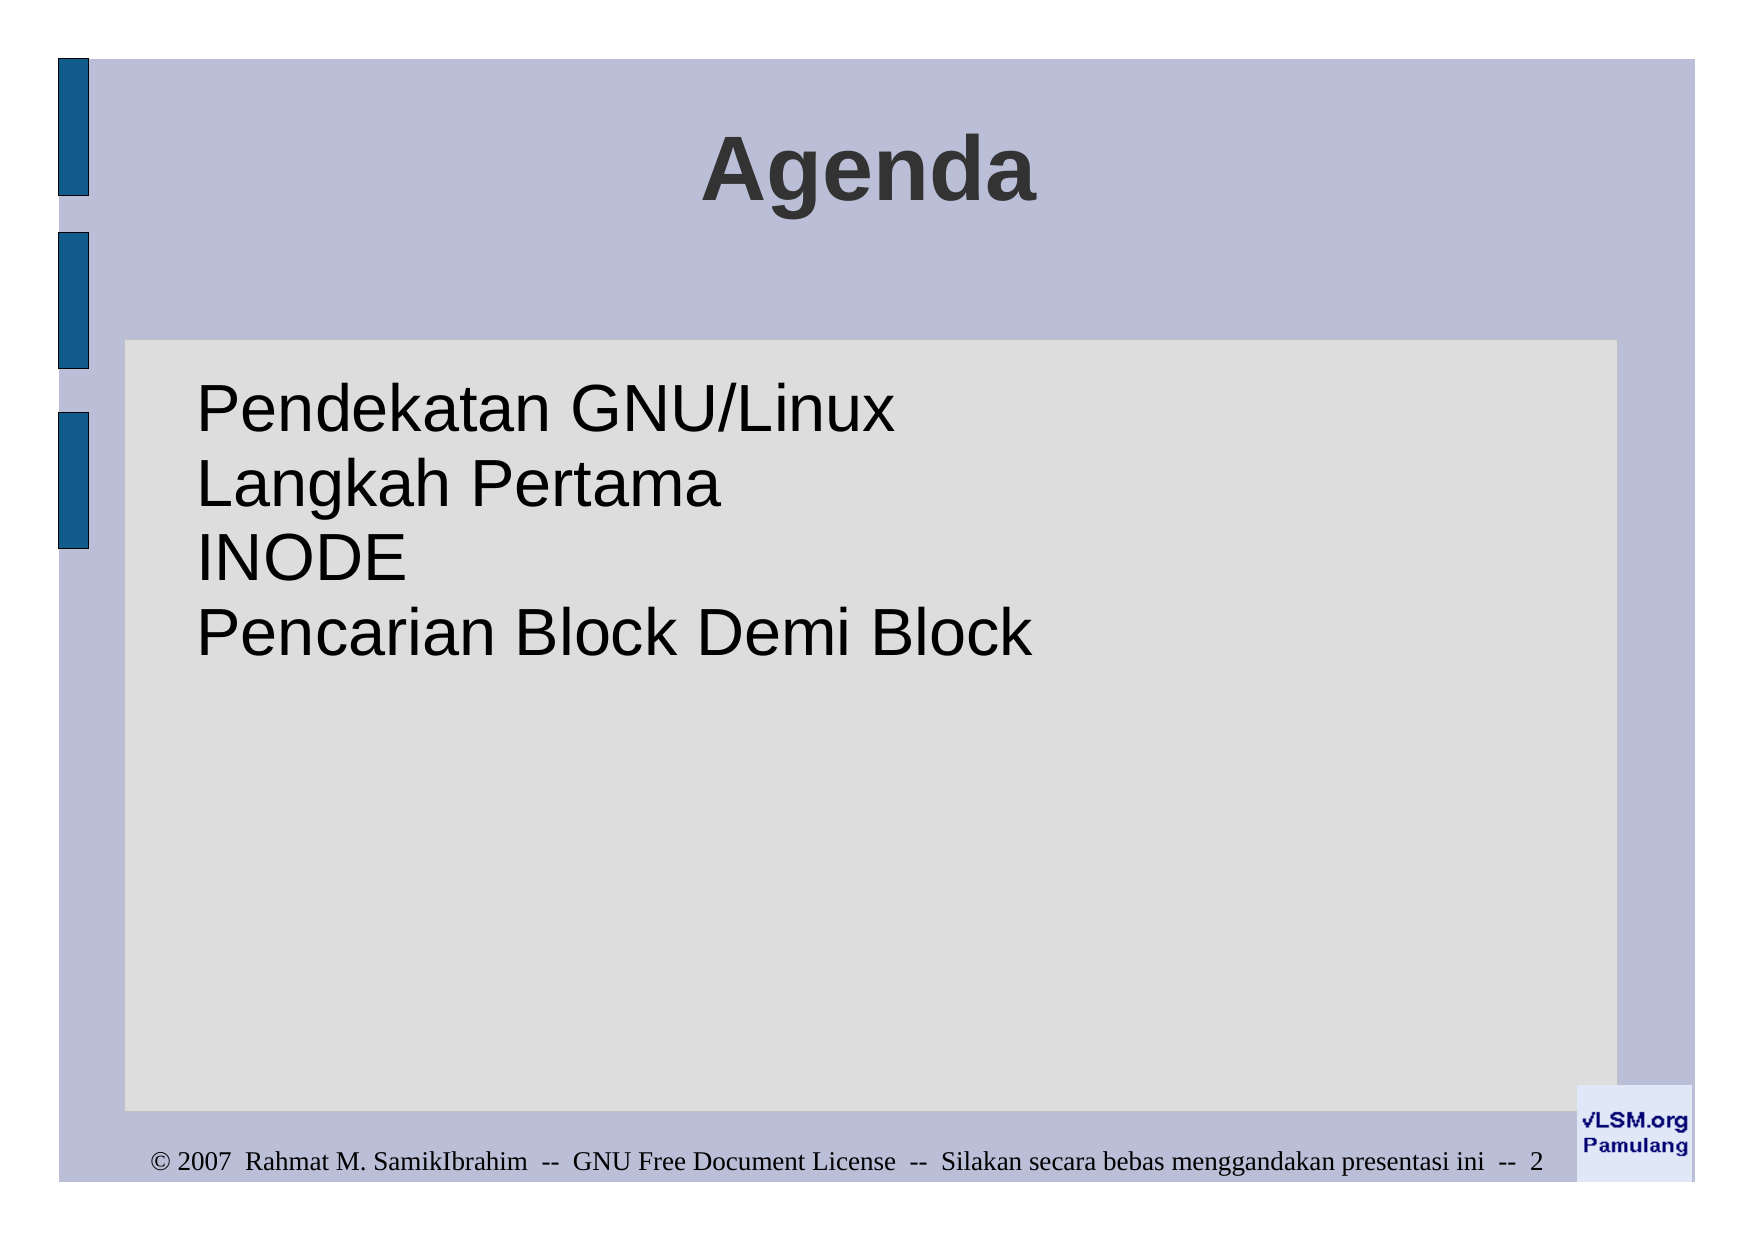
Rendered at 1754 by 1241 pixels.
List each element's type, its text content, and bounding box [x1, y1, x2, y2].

title Agenda [169, 74, 1568, 263]
picture [1577, 1085, 1692, 1182]
list Pendekatan GNU/Linux Langkah Pertama INODE Pencarian Block Demi Block [178, 370, 1577, 908]
